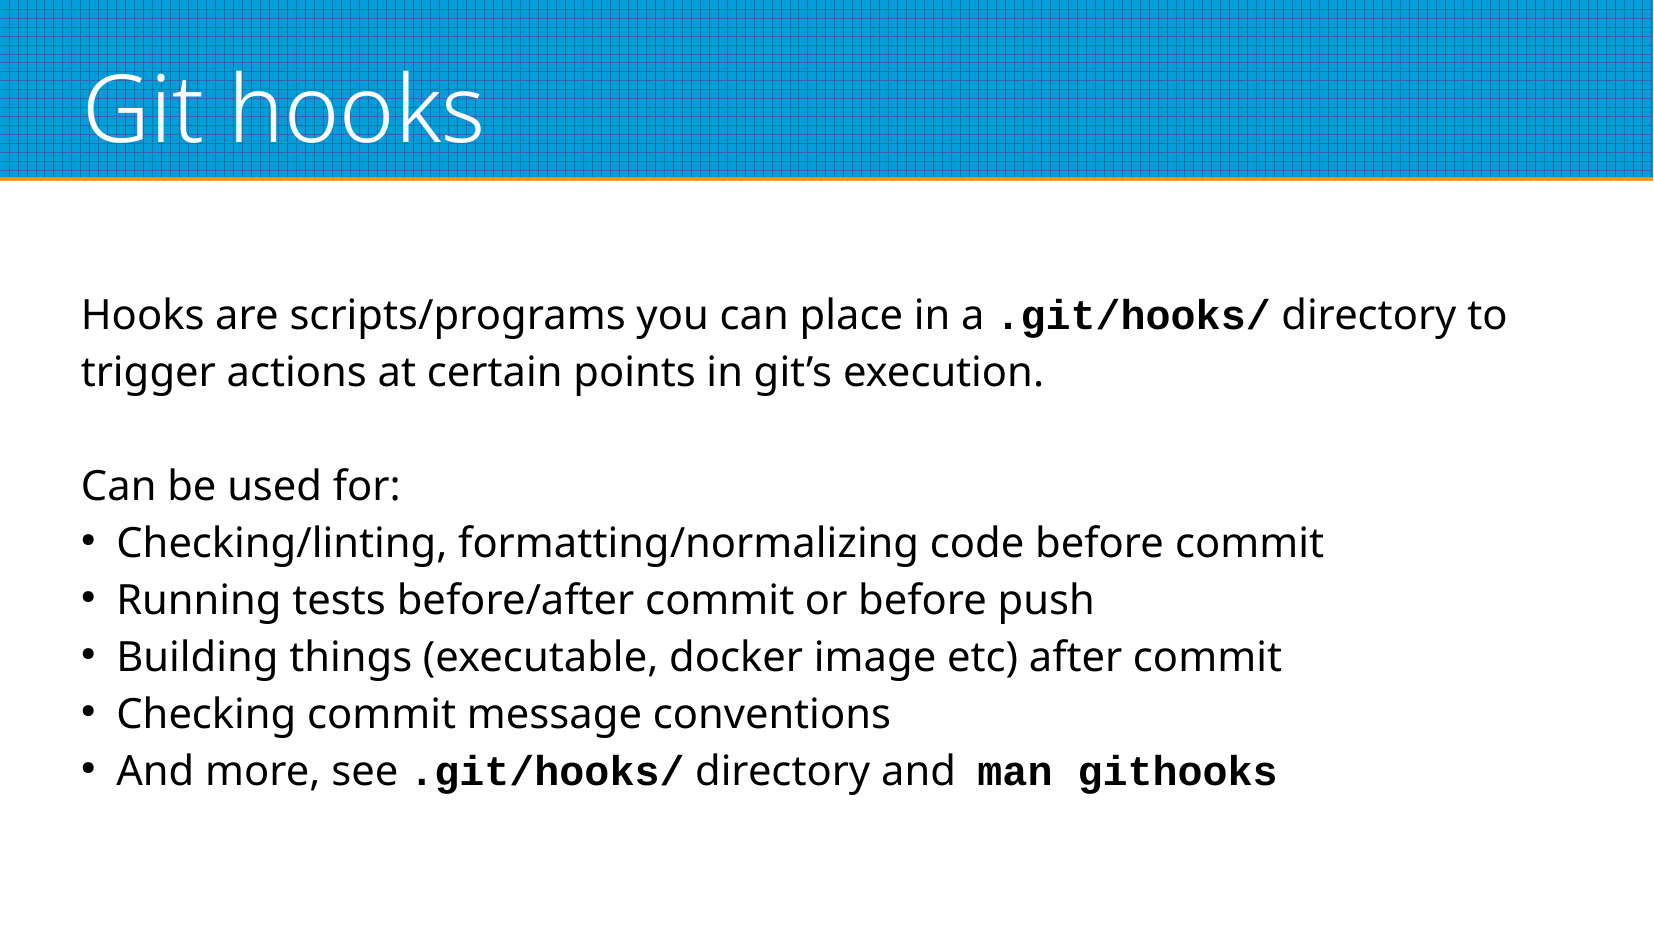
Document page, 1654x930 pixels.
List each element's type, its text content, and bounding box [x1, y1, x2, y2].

text_box Hooks are scripts/programs you can place in a .git/hooks/ directory to trigger actions at certain points in git’s execution. Can be used for: Checking/linting, formatting/normalizing code before commit Running tests before/after commit or before push Building things (executable, docker image etc) after commit Checking commit message conventions And more, see .git/hooks/ directory and man githooks [75, 220, 1613, 863]
title Git hooks [82, 14, 1571, 171]
